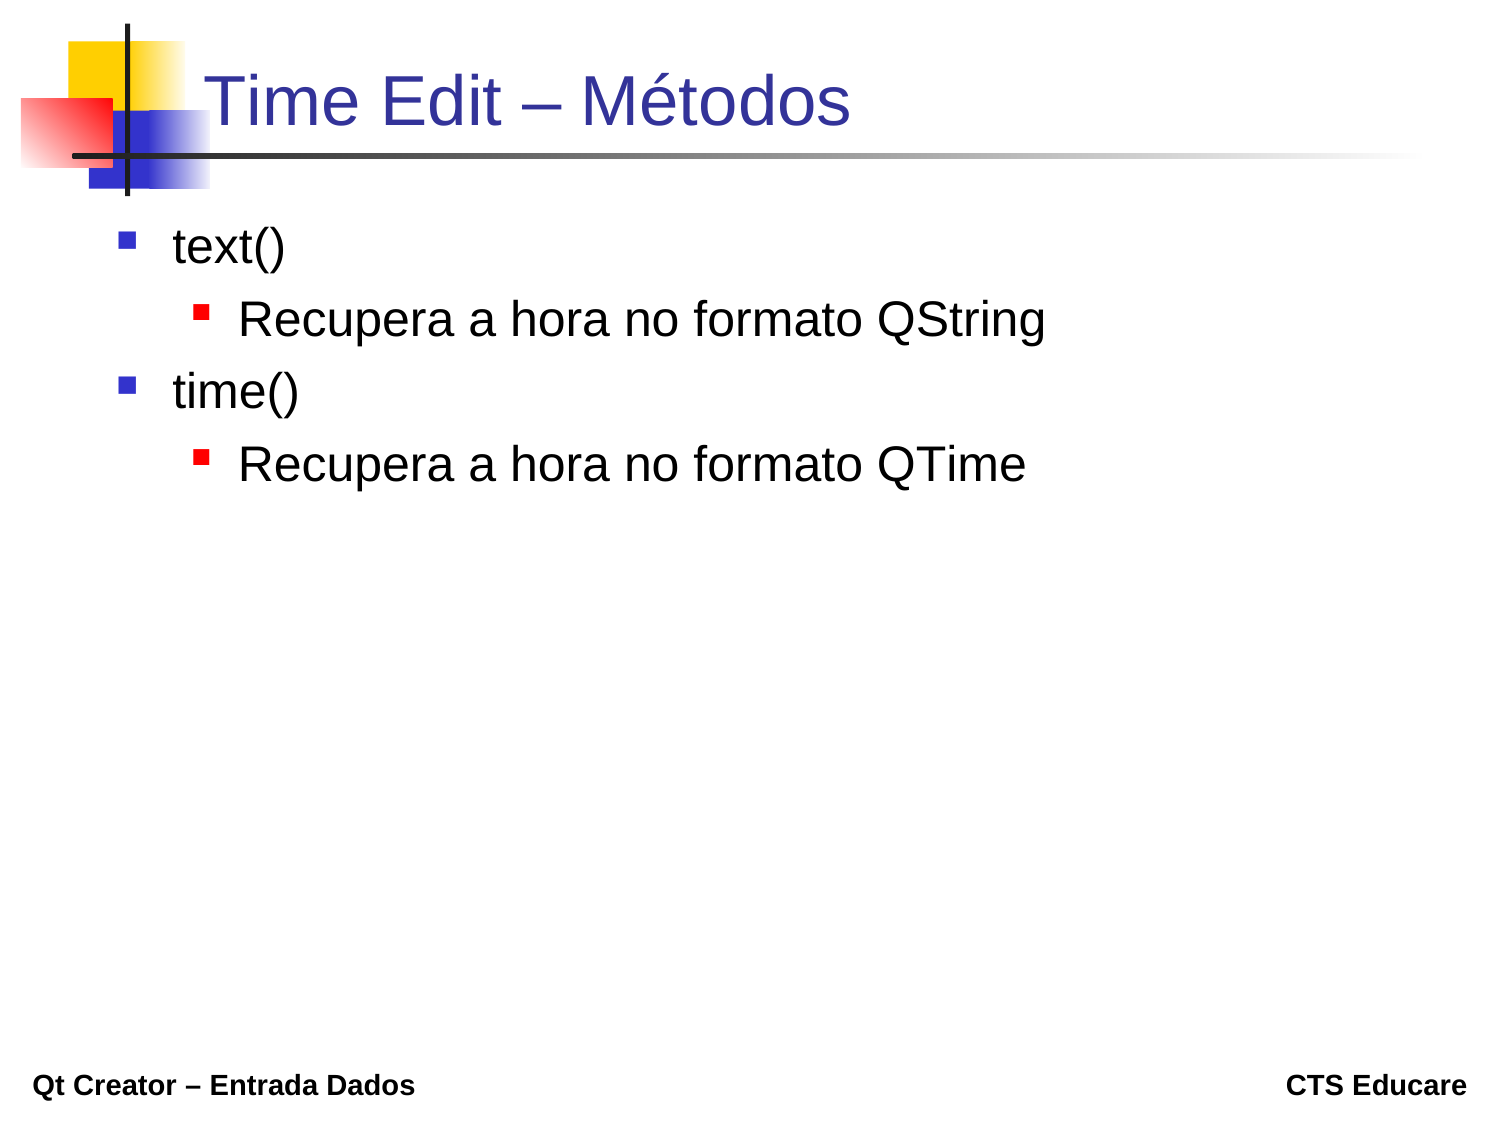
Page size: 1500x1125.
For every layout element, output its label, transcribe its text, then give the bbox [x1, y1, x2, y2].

list text() Recupera a hora no formato QString time() Recupera a hora no formato QTime [100, 206, 1447, 1024]
title Time Edit – Métodos [188, 46, 1468, 149]
